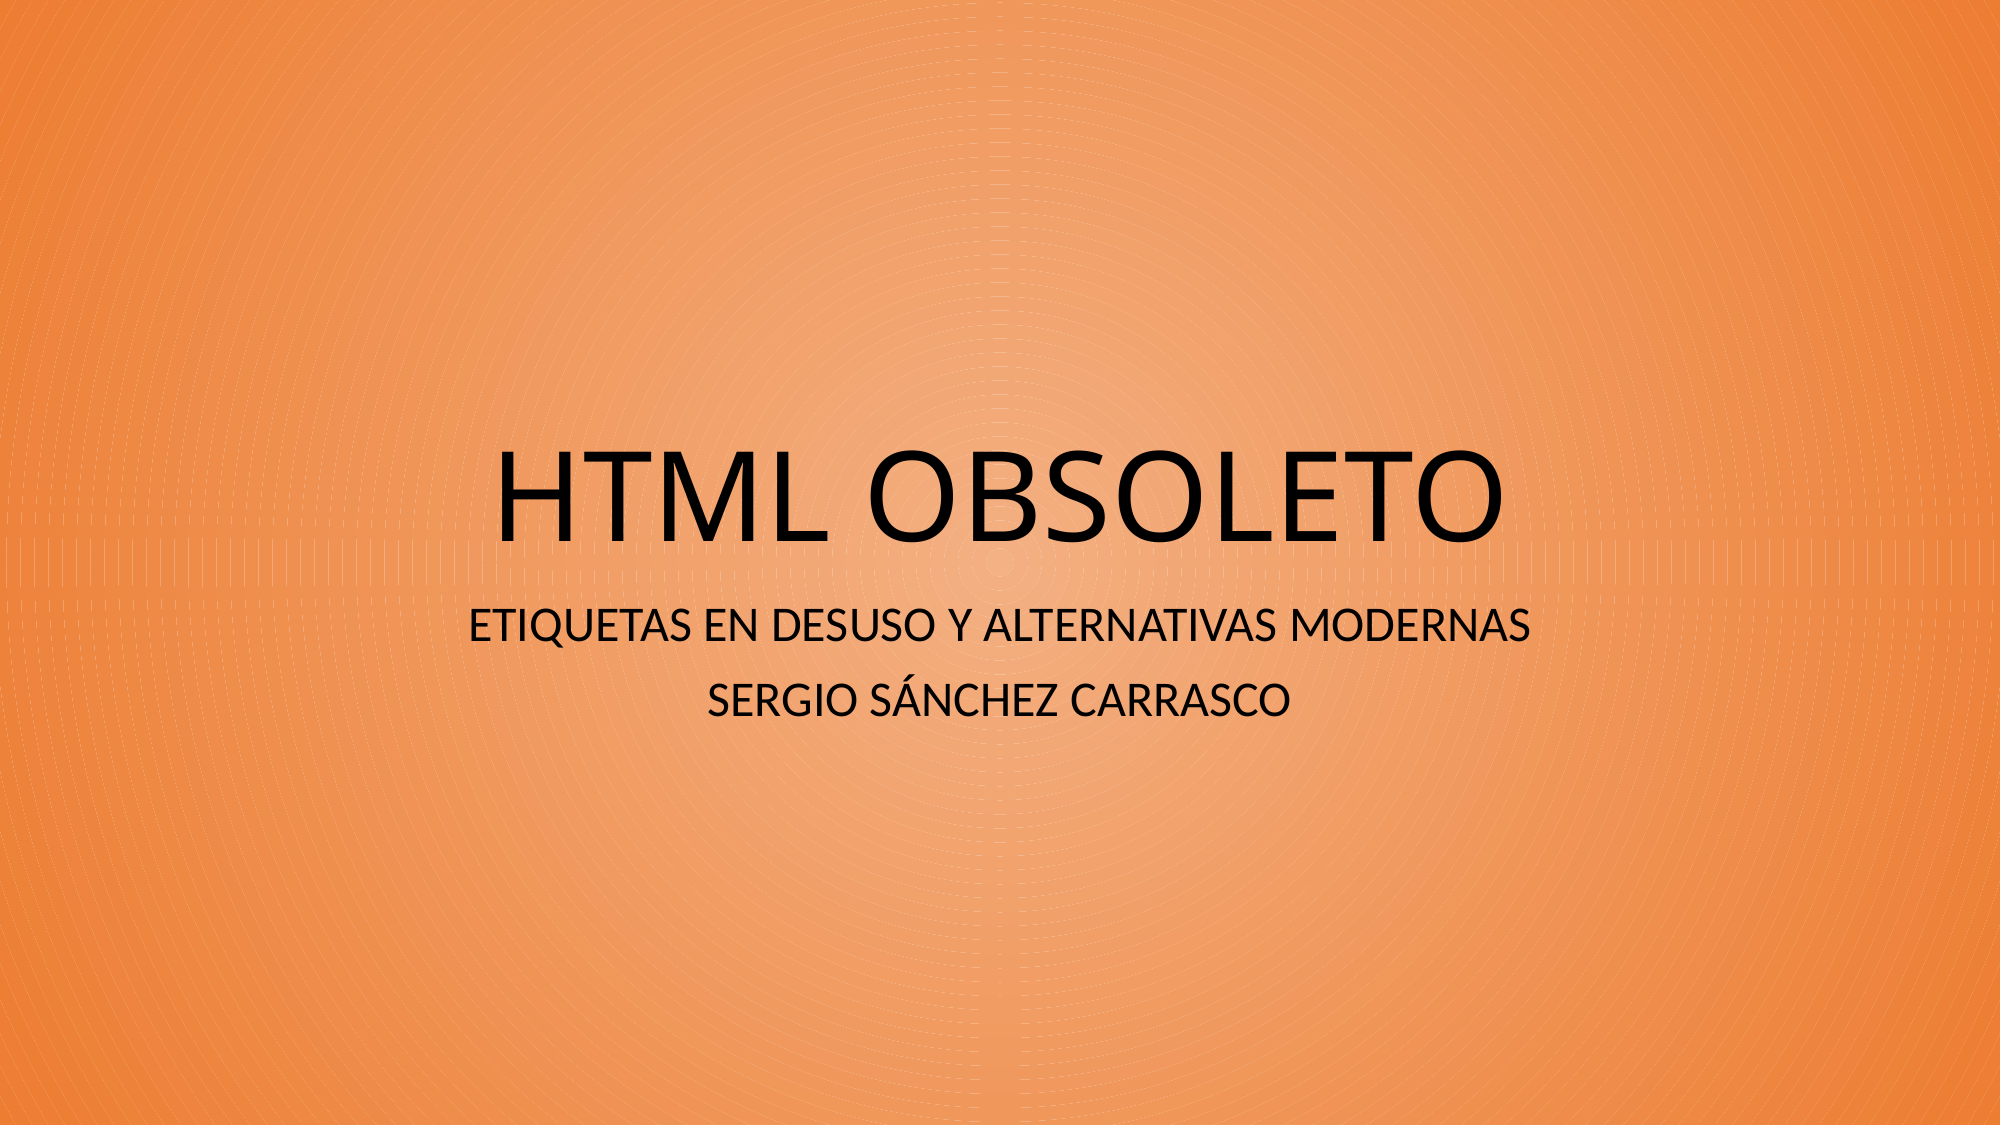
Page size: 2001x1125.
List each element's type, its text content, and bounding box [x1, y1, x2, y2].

subtitle ETIQUETAS EN DESUSO Y ALTERNATIVAS MODERNAS SERGIO SÁNCHEZ CARRASCO [249, 590, 1750, 863]
title HTML OBSOLETO [249, 184, 1750, 576]
